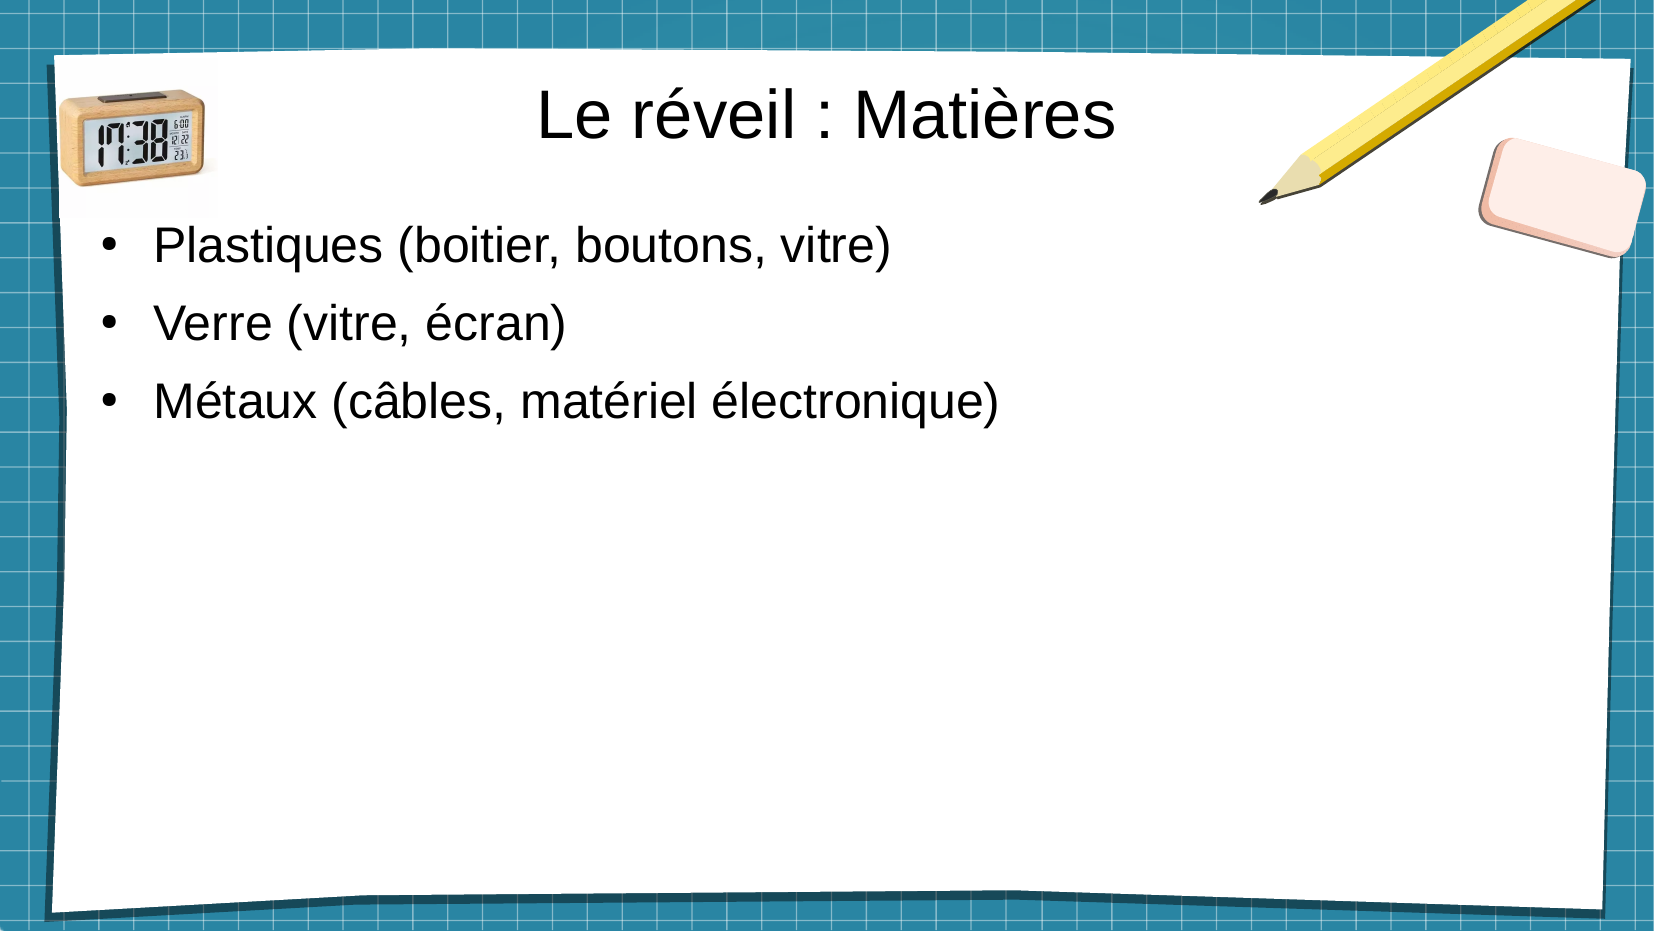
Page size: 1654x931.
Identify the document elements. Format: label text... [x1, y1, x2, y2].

title Le réveil : Matières [82, 37, 1571, 193]
picture [59, 58, 218, 218]
list Plastiques (boitier, boutons, vitre) Verre (vitre, écran) Métaux (câbles, matériel électronique) [82, 217, 1571, 758]
